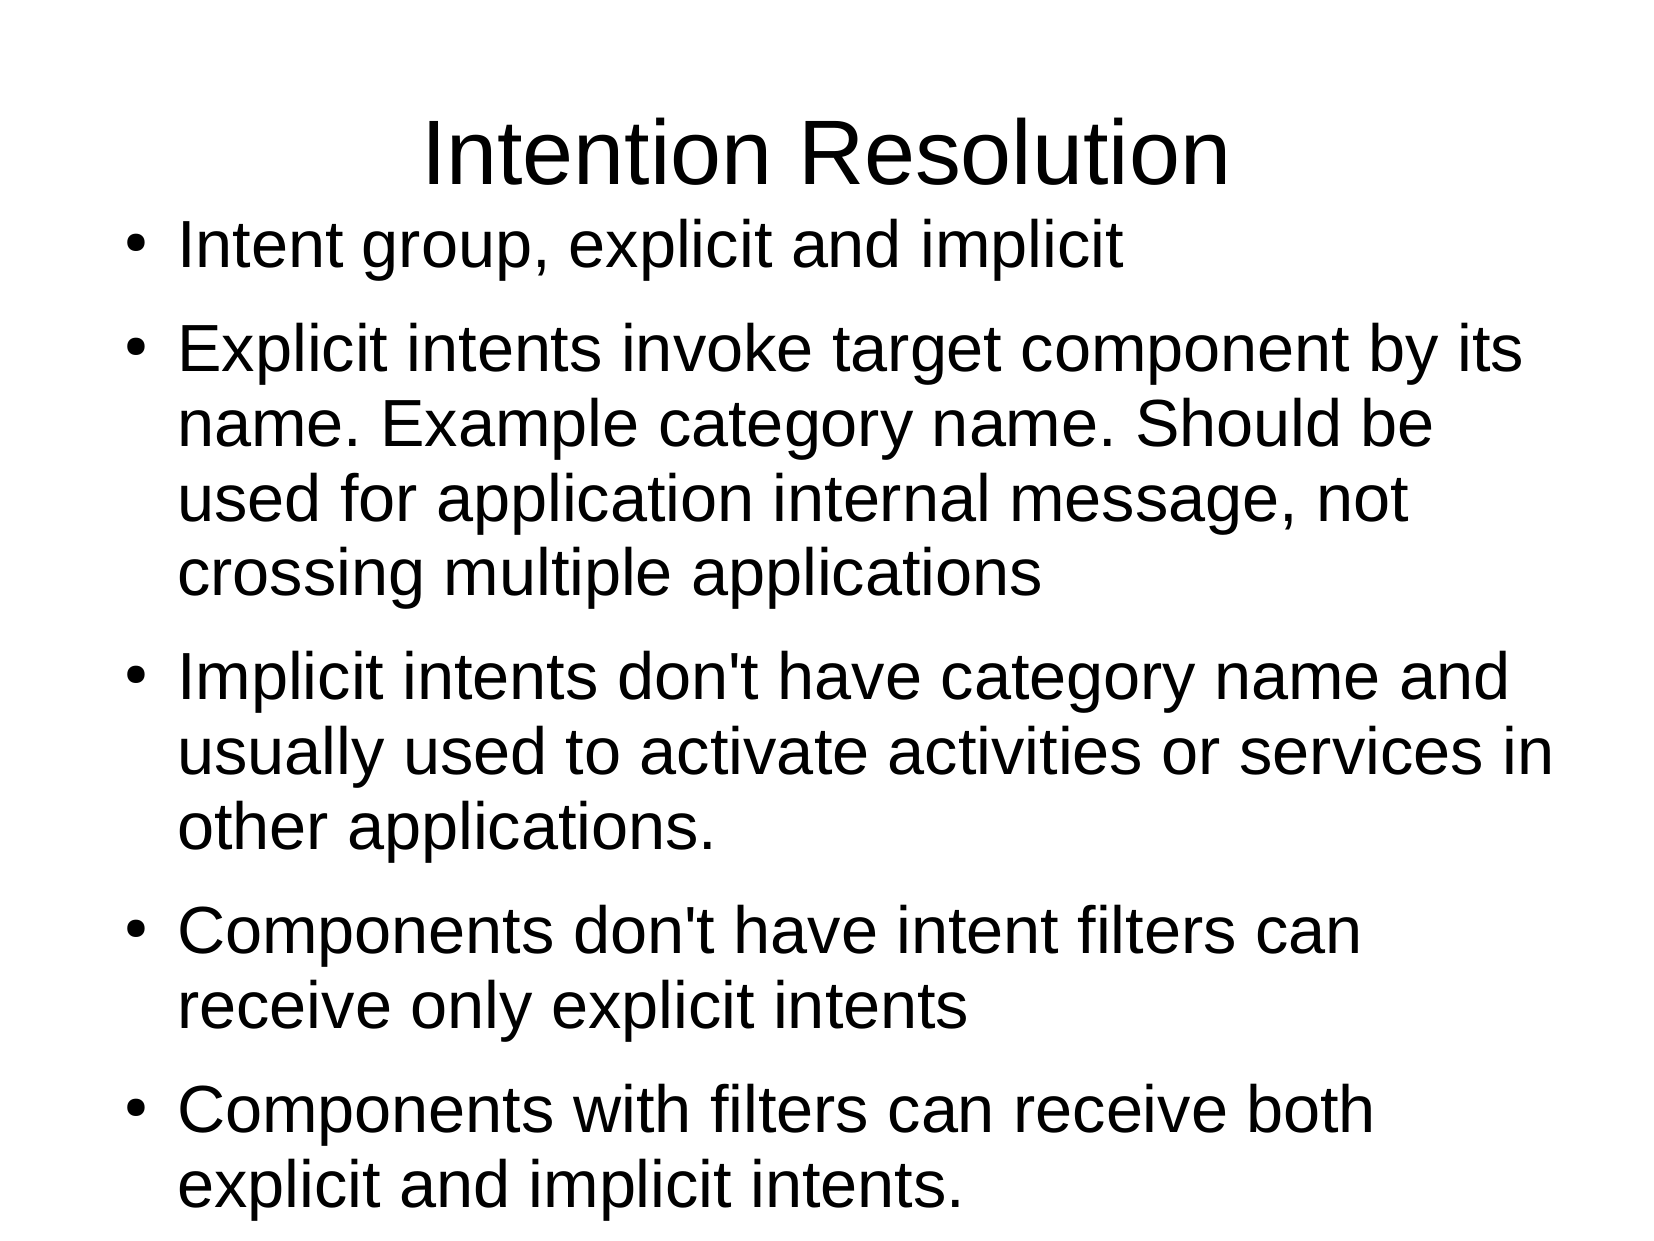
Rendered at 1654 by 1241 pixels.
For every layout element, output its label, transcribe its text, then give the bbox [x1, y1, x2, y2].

title Intention Resolution [82, 56, 1571, 250]
list Intent group, explicit and implicit Explicit intents invoke target component by its name. Example category name. Should be used for application internal message, not crossing multiple applications Implicit intents don't have category name and usually used to activate activities or services in other applications. Components don't have intent filters can receive only explicit intents Components with filters can receive both explicit and implicit intents. [106, 206, 1595, 1223]
